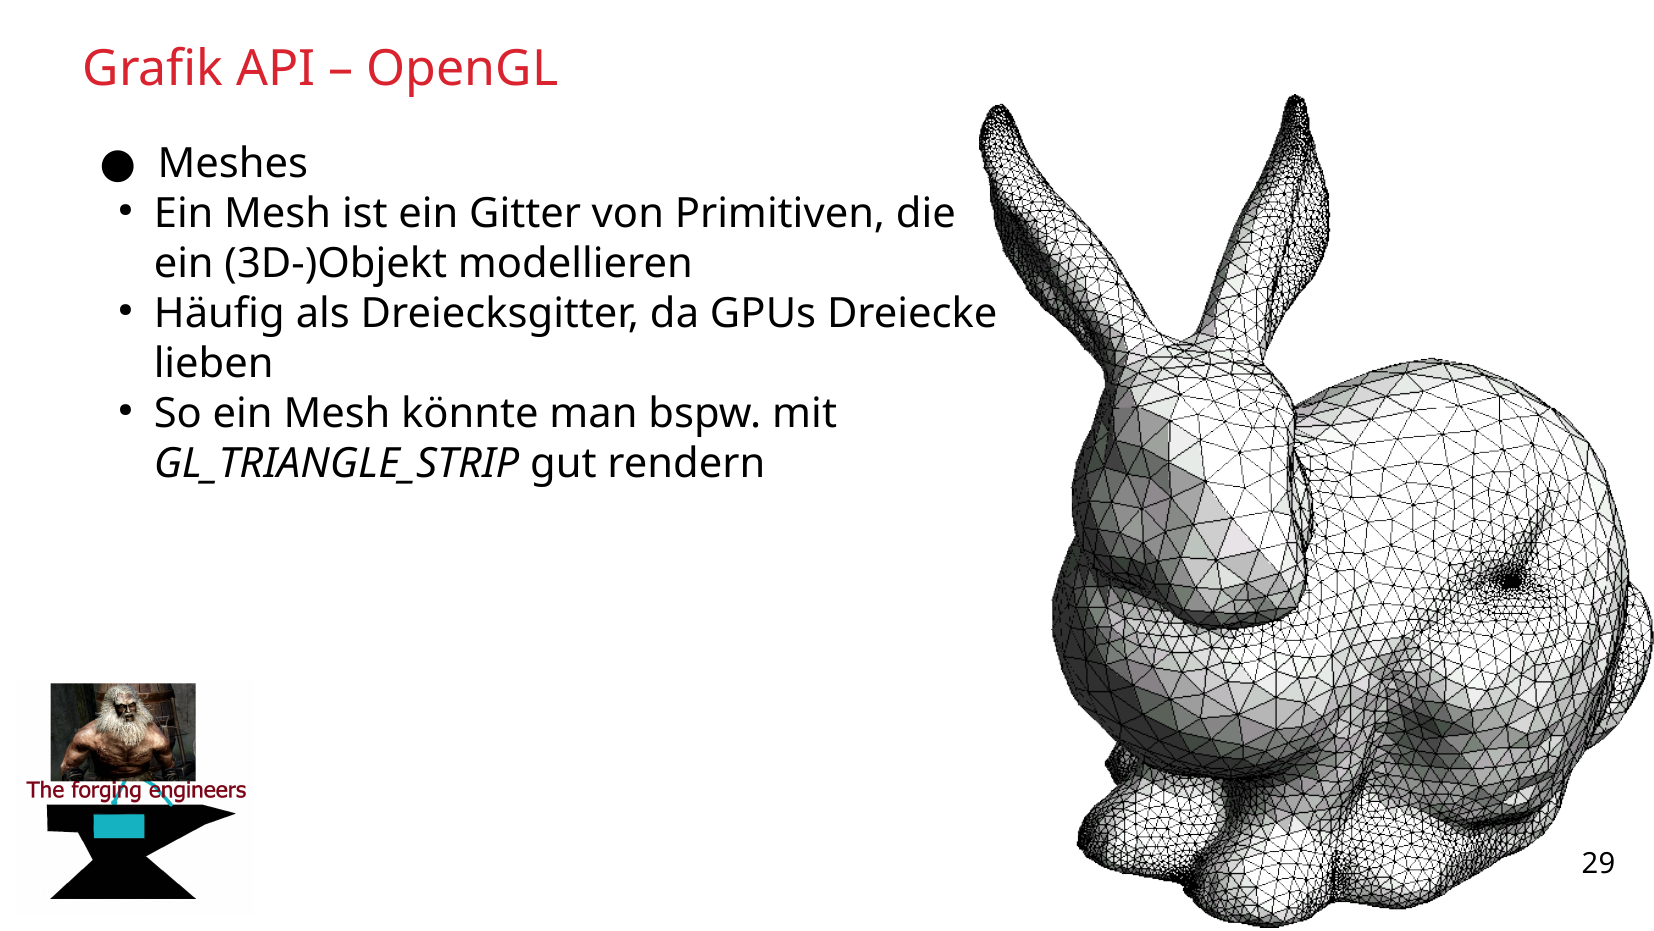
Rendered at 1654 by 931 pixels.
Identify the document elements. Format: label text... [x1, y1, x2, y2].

text_box Meshes Ein Mesh ist ein Gitter von Primitiven, die ein (3D-)Objekt modellieren Häufig als Dreiecksgitter, da GPUs Dreiecke lieben So ein Mesh könnte man bspw. mit GL_TRIANGLE_STRIP gut rendern [82, 135, 979, 508]
title Grafik API – OpenGL [82, 37, 1571, 95]
picture [979, 94, 1654, 928]
picture [17, 679, 254, 916]
